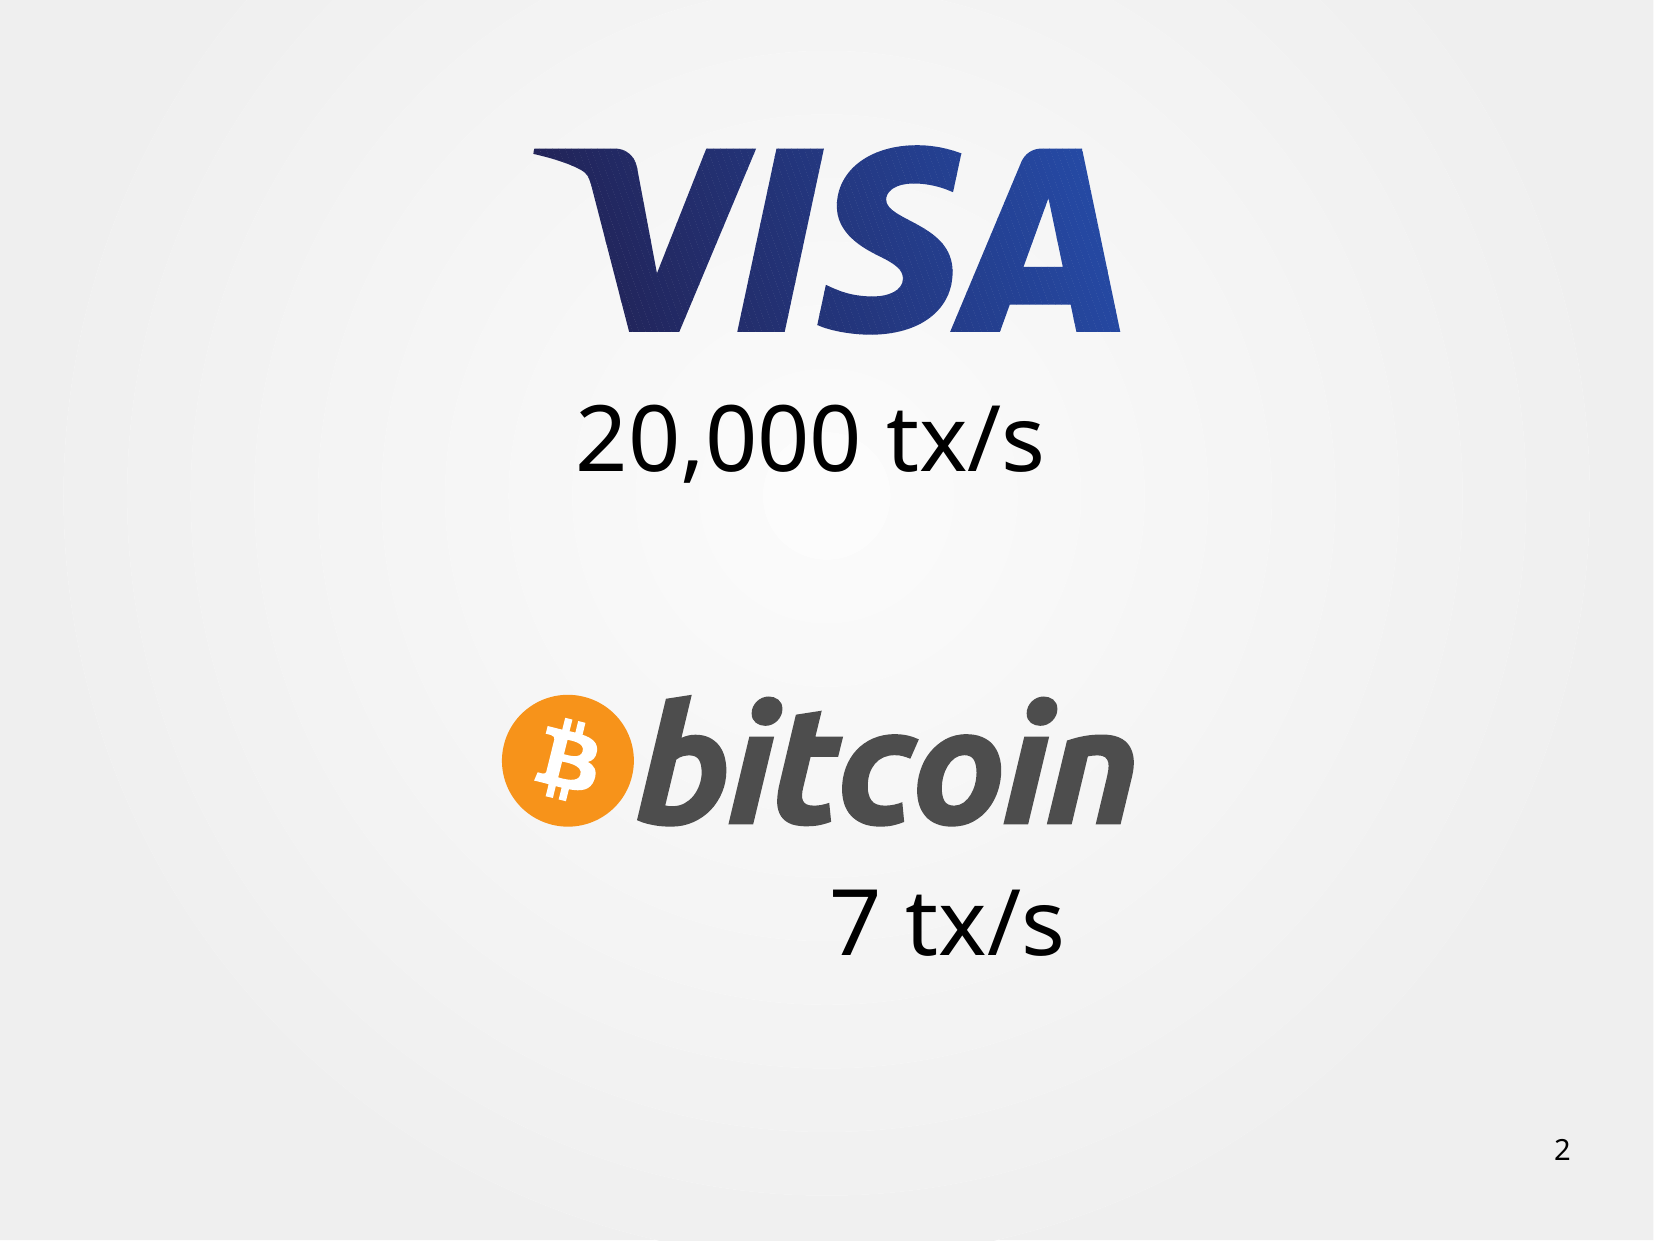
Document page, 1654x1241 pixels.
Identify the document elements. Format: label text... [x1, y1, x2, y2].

picture [501, 694, 1134, 827]
picture [531, 143, 1123, 337]
text_box 20,000 tx/s [561, 366, 1182, 529]
text_box 7 tx/s [814, 850, 1140, 1013]
